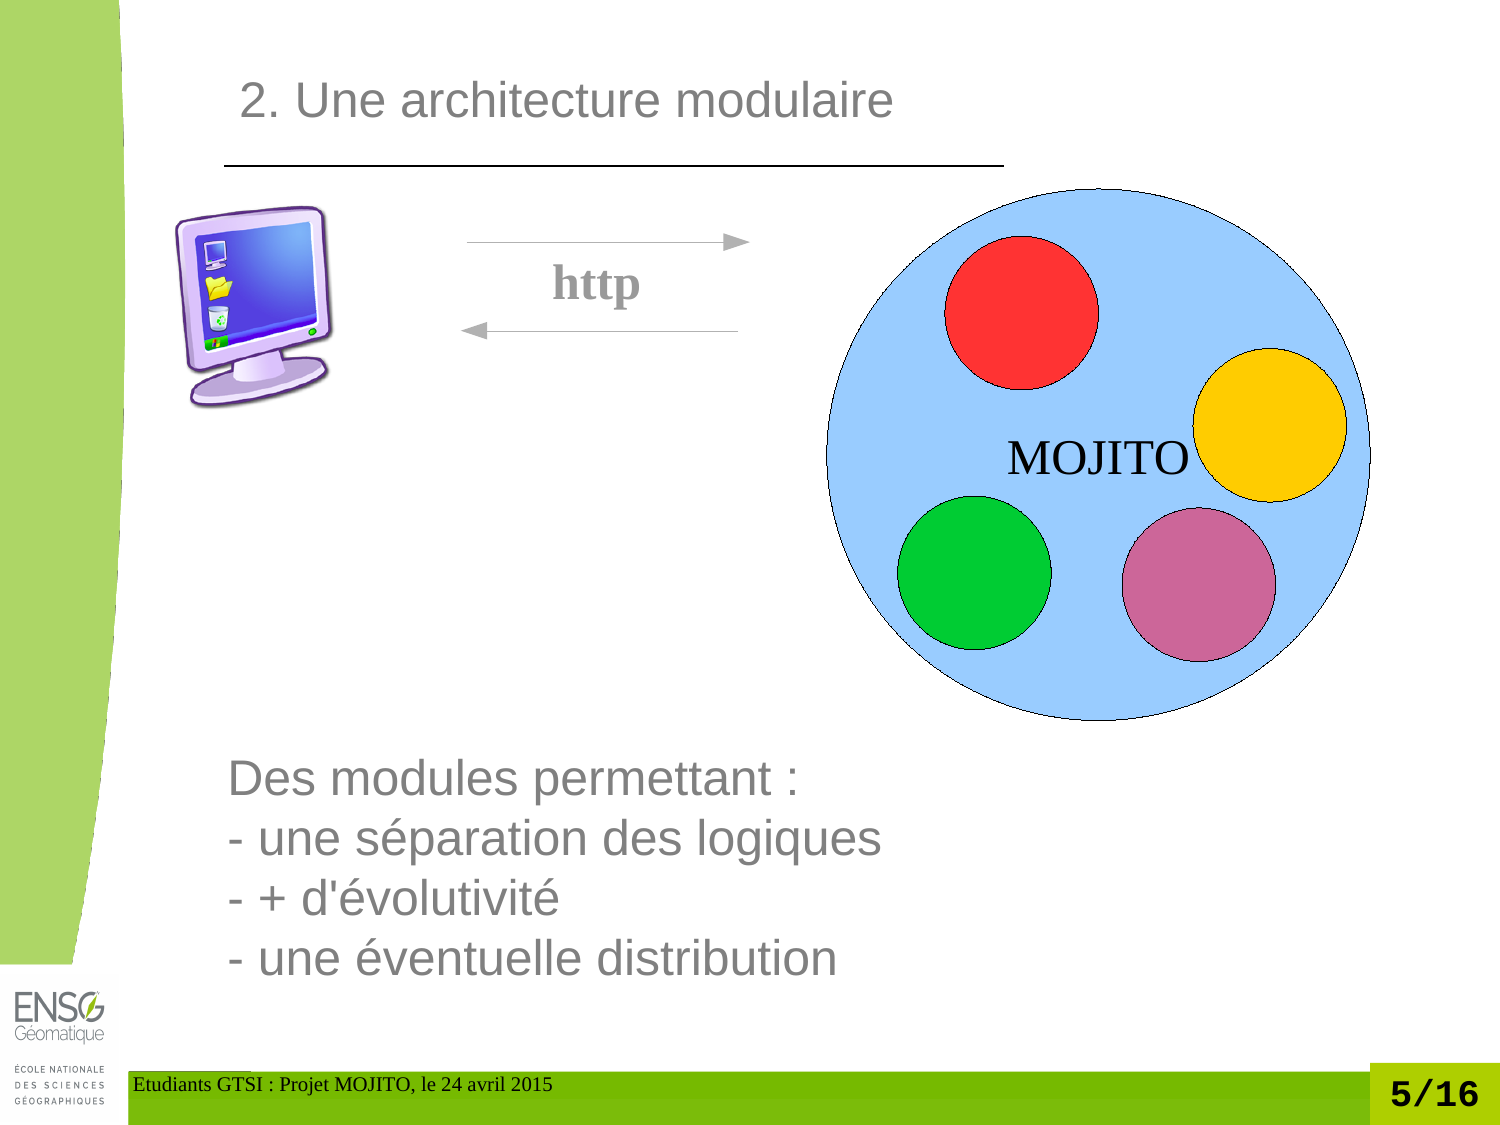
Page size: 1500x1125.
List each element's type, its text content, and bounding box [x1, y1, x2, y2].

text_box http [537, 242, 657, 317]
picture [0, 0, 1500, 1125]
text_box [944, 236, 1099, 390]
text_box [1192, 348, 1347, 503]
text_box MOJITO [826, 188, 1371, 721]
text_box [897, 496, 1052, 650]
text_box [1122, 507, 1276, 662]
title 2. Une architecture modulaire [224, 28, 975, 165]
text_box Des modules permettant : - une séparation des logiques - + d'évolutivité - une éventuelle distribution [212, 737, 1205, 994]
